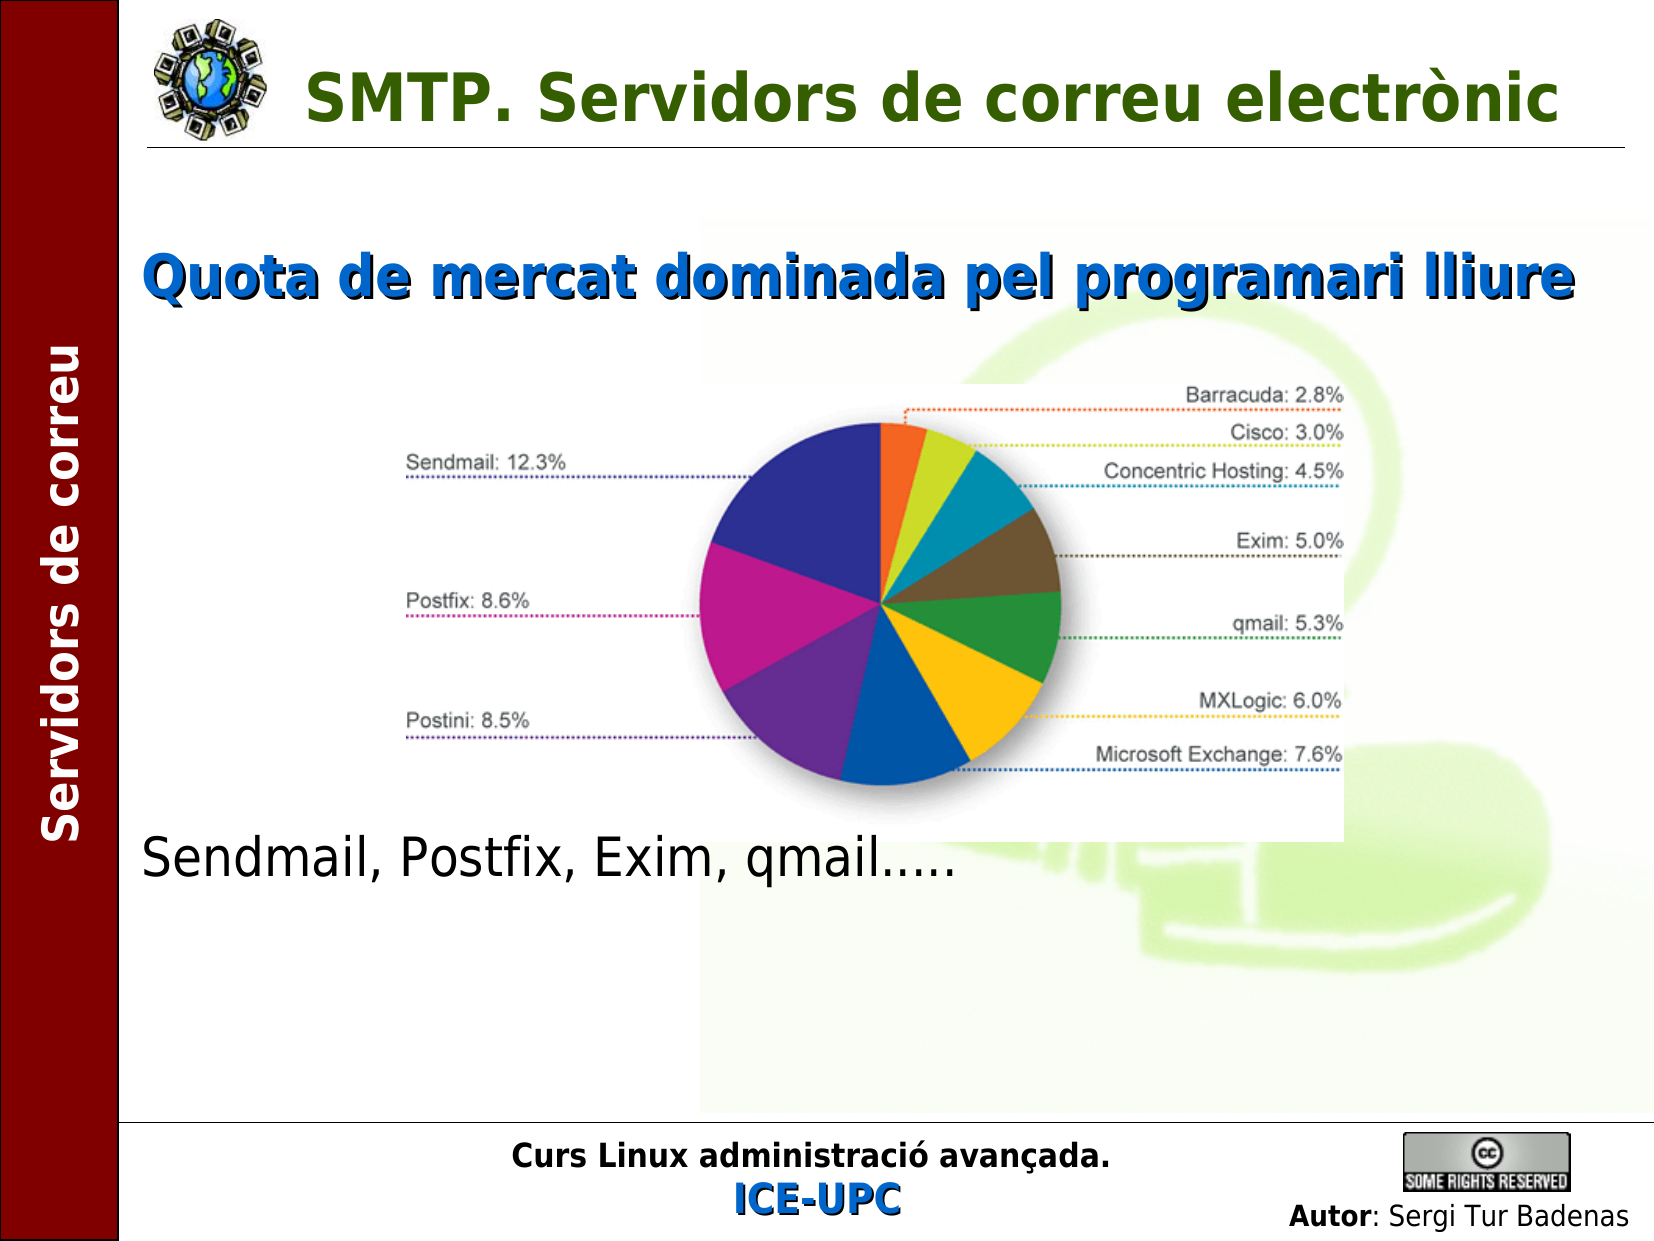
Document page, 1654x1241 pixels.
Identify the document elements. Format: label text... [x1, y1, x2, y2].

picture [1403, 1132, 1571, 1192]
list Quota de mercat dominada pel programari lliure Sendmail, Postfix, Exim, qmail..... [141, 242, 1630, 1093]
picture [700, 217, 1654, 1113]
title SMTP. Servidors de correu electrònic [224, 49, 1643, 148]
picture [154, 19, 268, 142]
